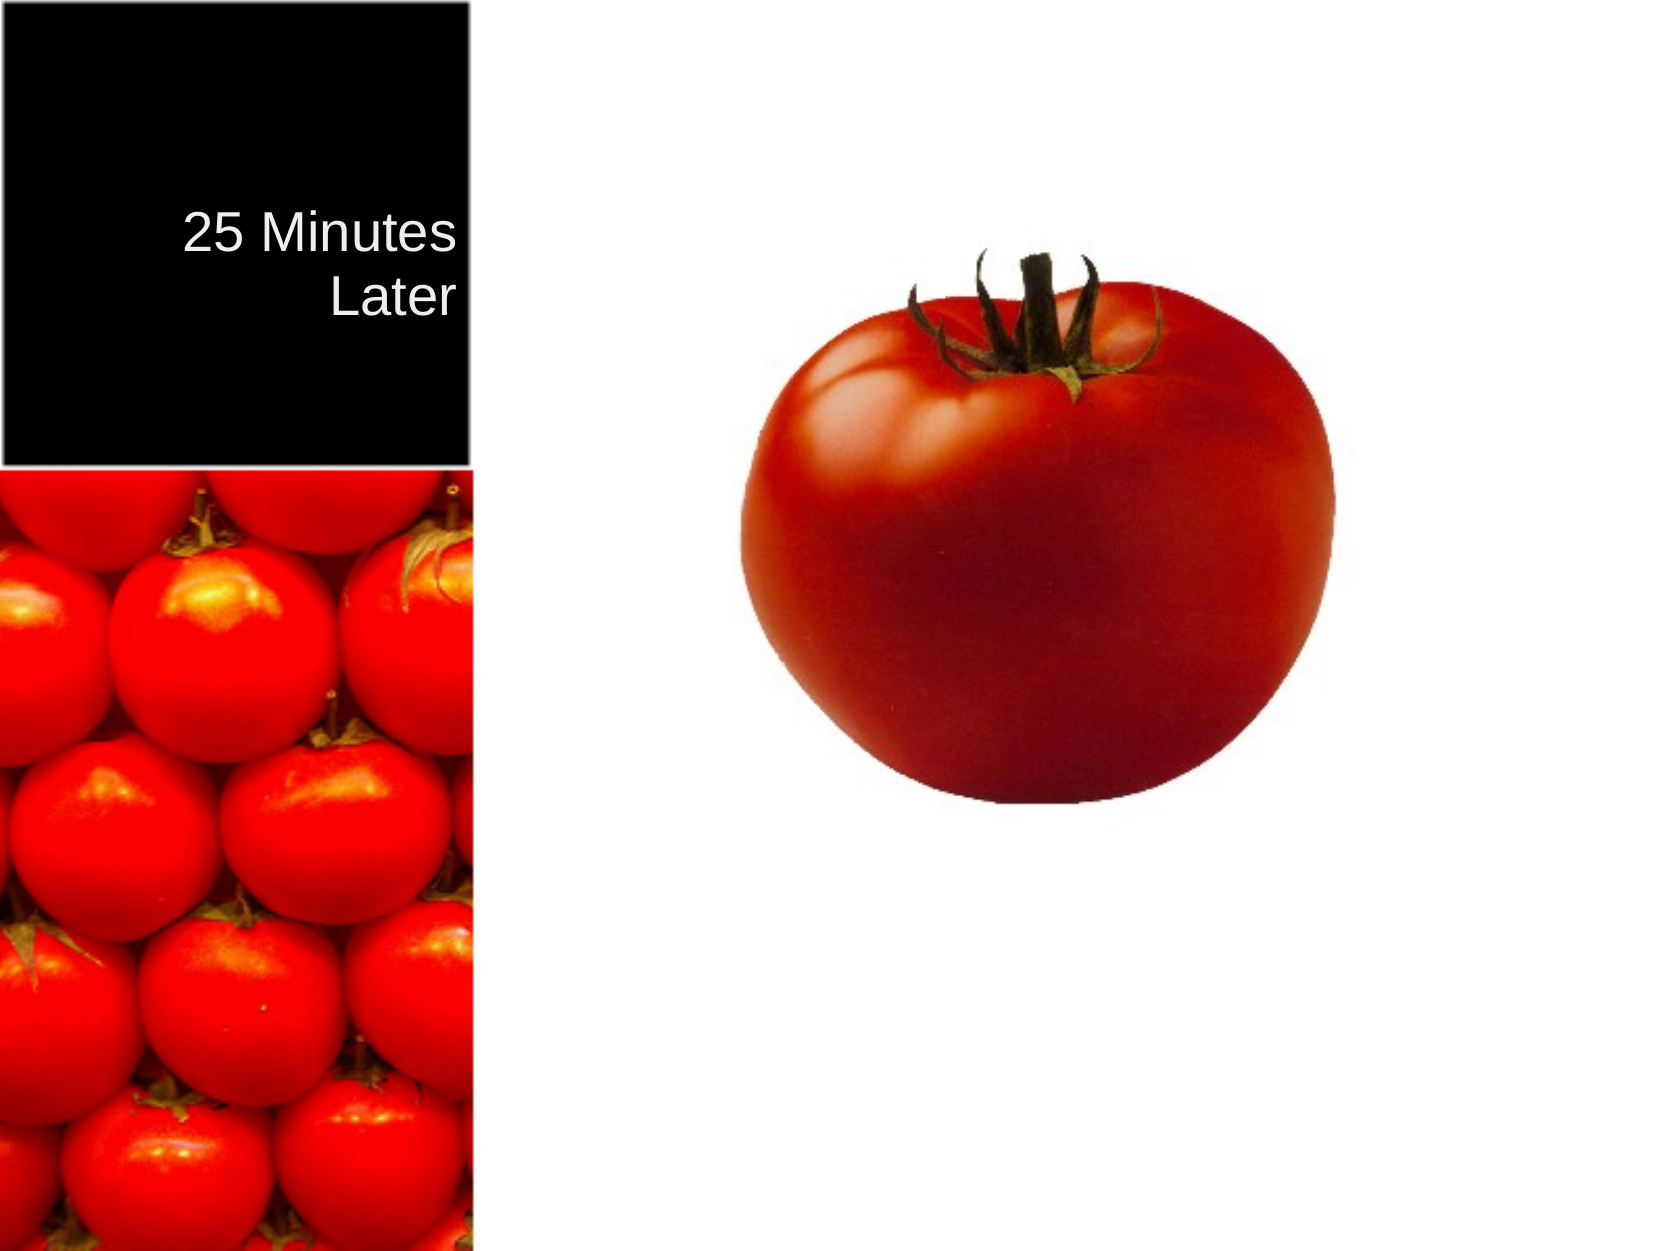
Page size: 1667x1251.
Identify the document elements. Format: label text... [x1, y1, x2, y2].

picture [0, 0, 1667, 1251]
text_box 25 Minutes Later [40, 199, 458, 329]
